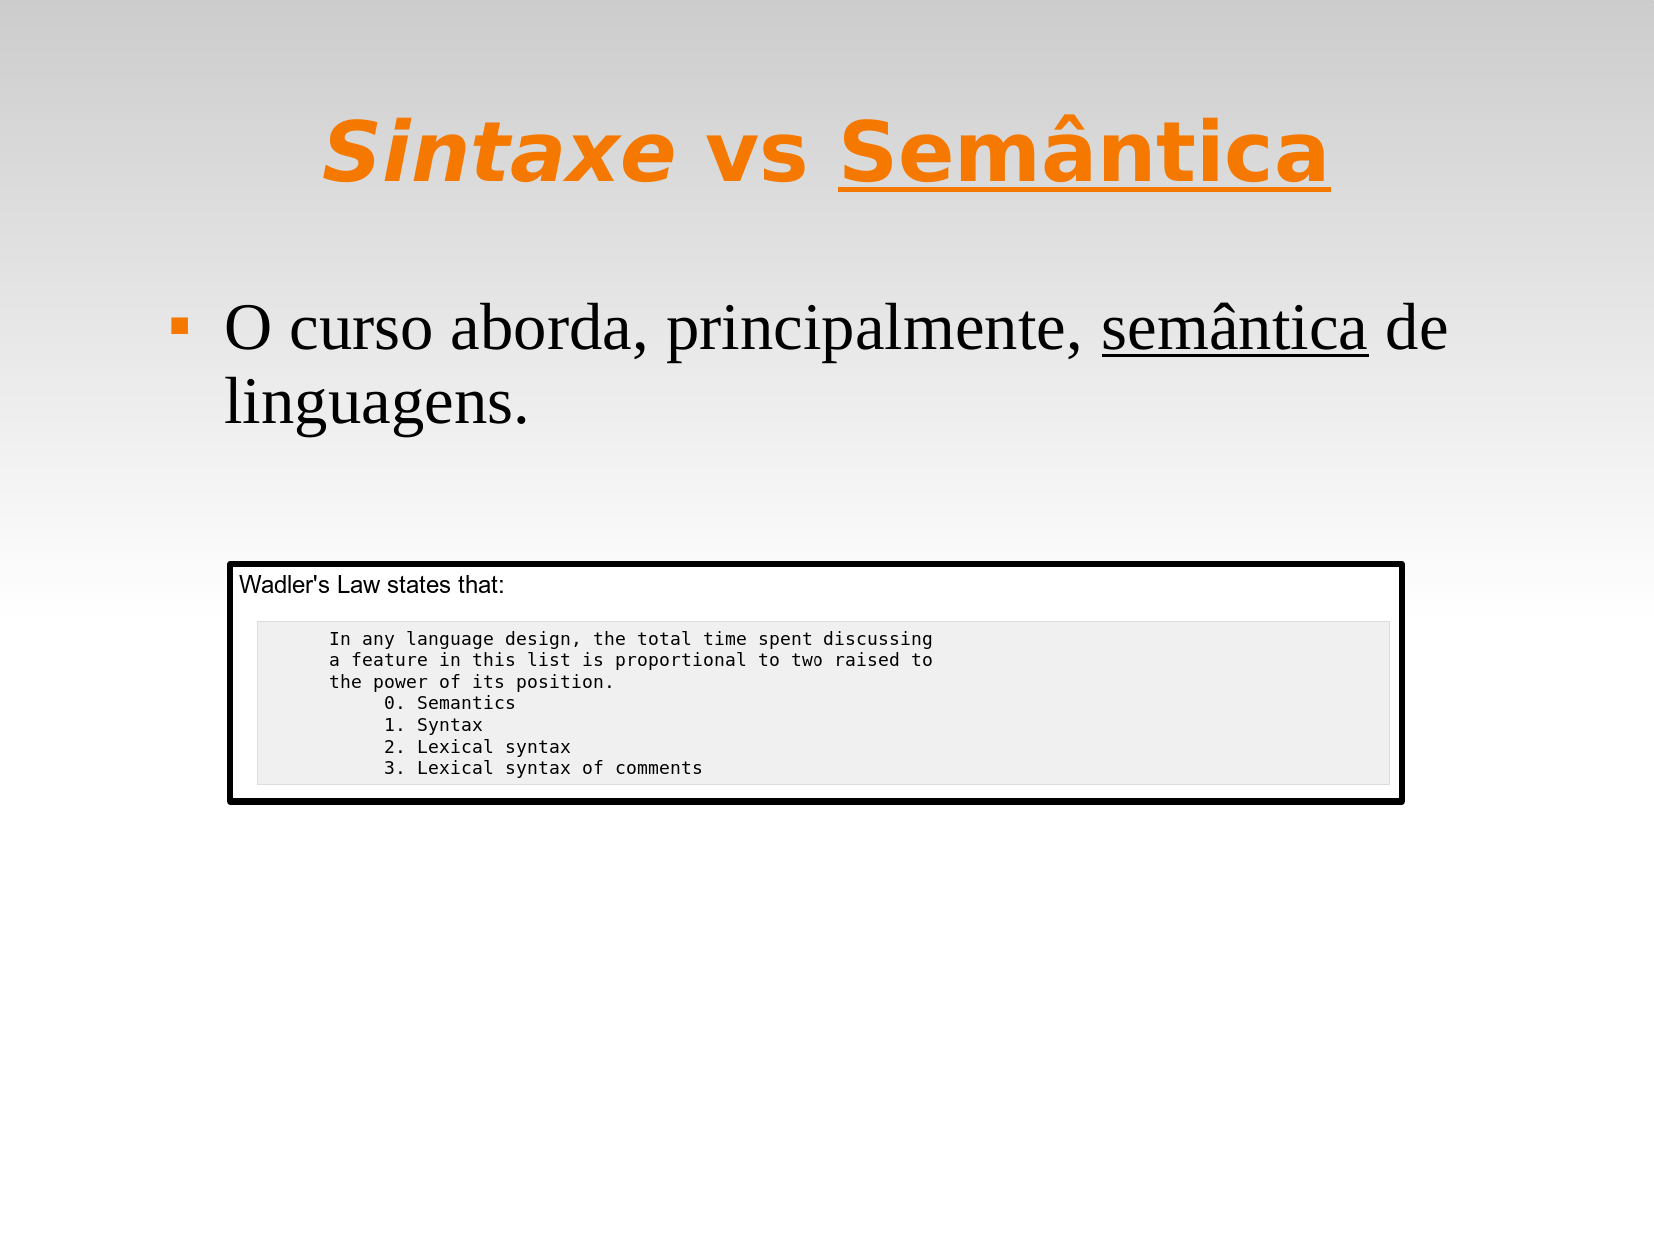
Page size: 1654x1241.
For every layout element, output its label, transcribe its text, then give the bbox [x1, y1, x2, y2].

title Sintaxe vs Semântica [82, 49, 1571, 257]
list O curso aborda, principalmente, semântica de linguagens. [82, 290, 1571, 1109]
picture [233, 567, 1399, 799]
